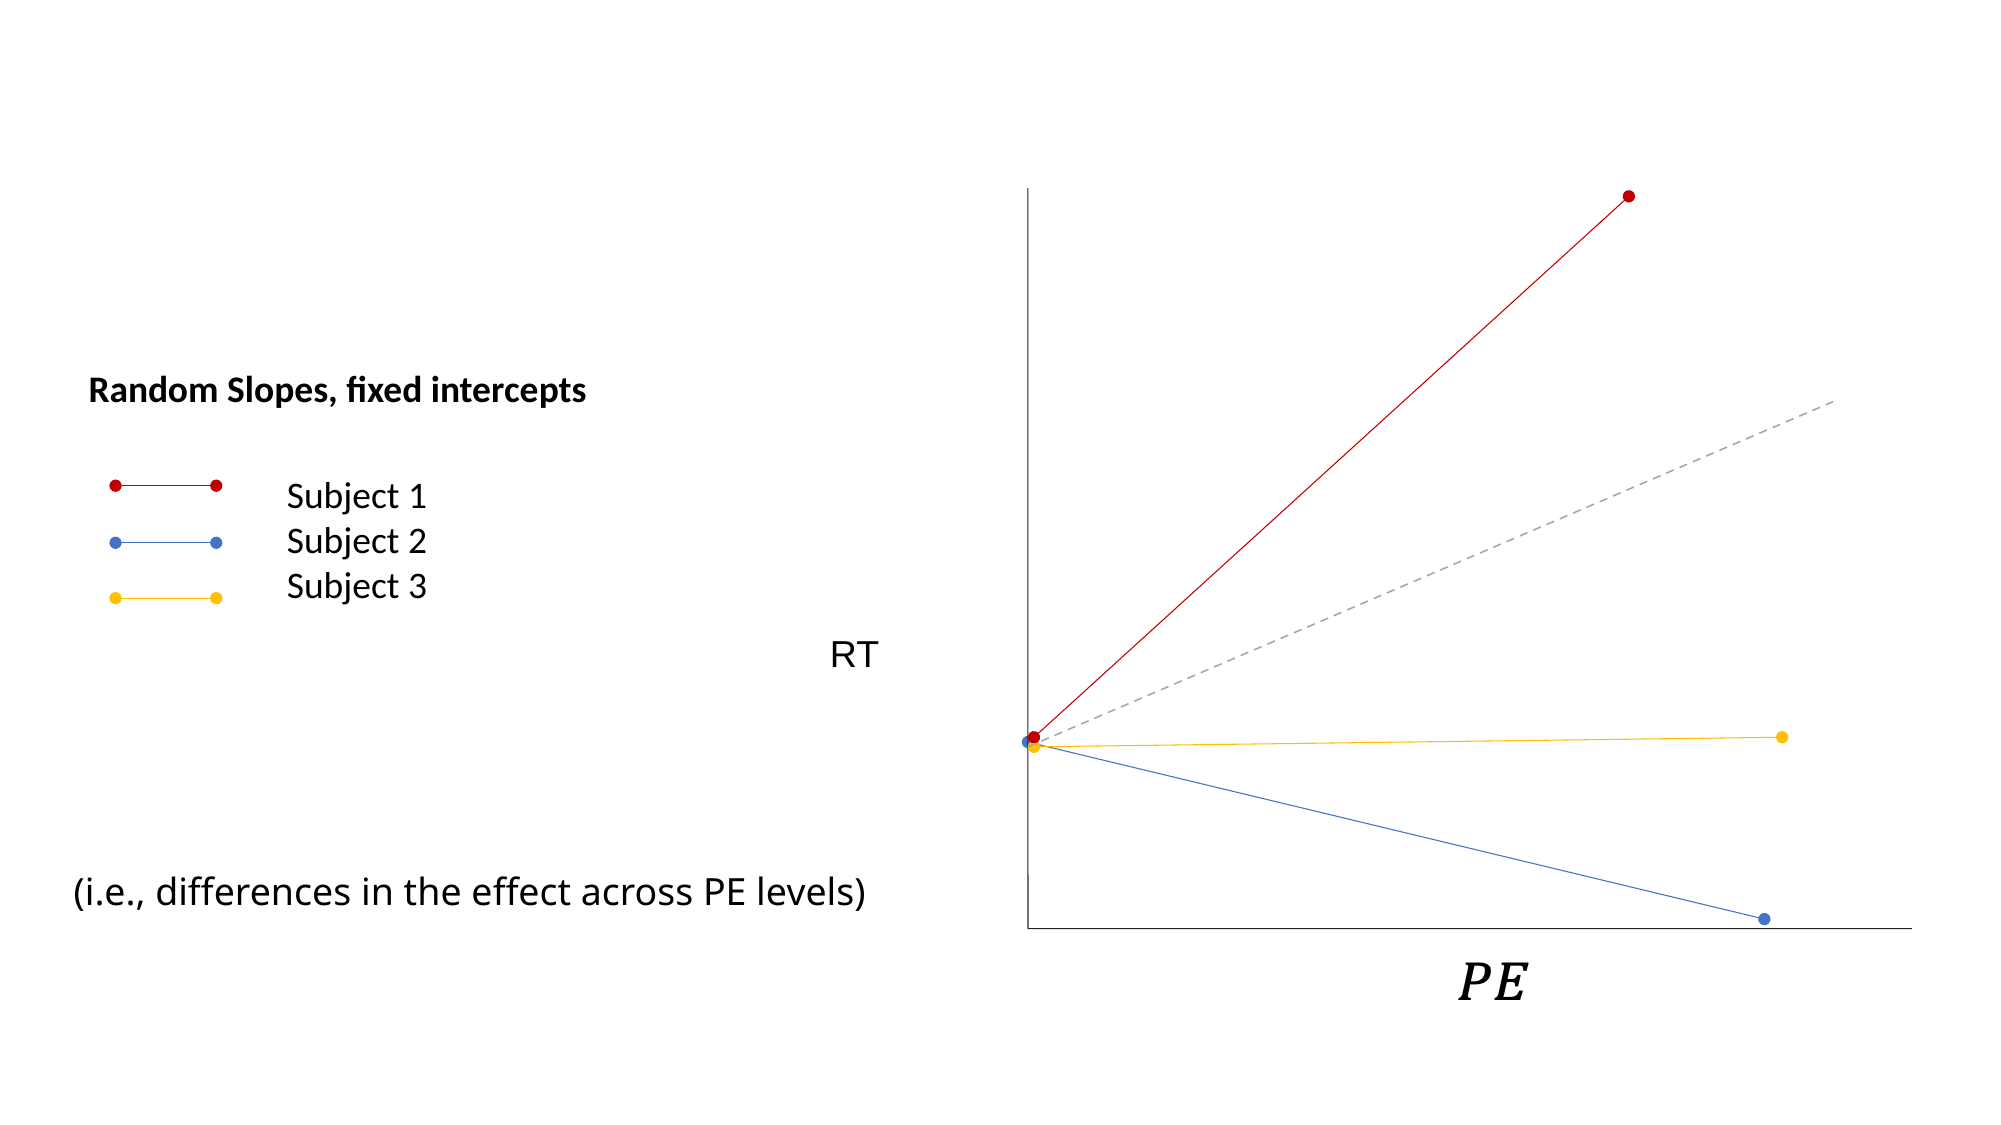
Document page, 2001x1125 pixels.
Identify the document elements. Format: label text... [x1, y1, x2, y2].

text_box [1411, 938, 1577, 1024]
text_box RT [814, 625, 993, 683]
text_box (i.e., differences in the effect across PE levels) [58, 860, 882, 921]
text_box Subject 1 Subject 2 Subject 3 [272, 463, 674, 614]
text_box Random Slopes, fixed intercepts [73, 357, 919, 463]
